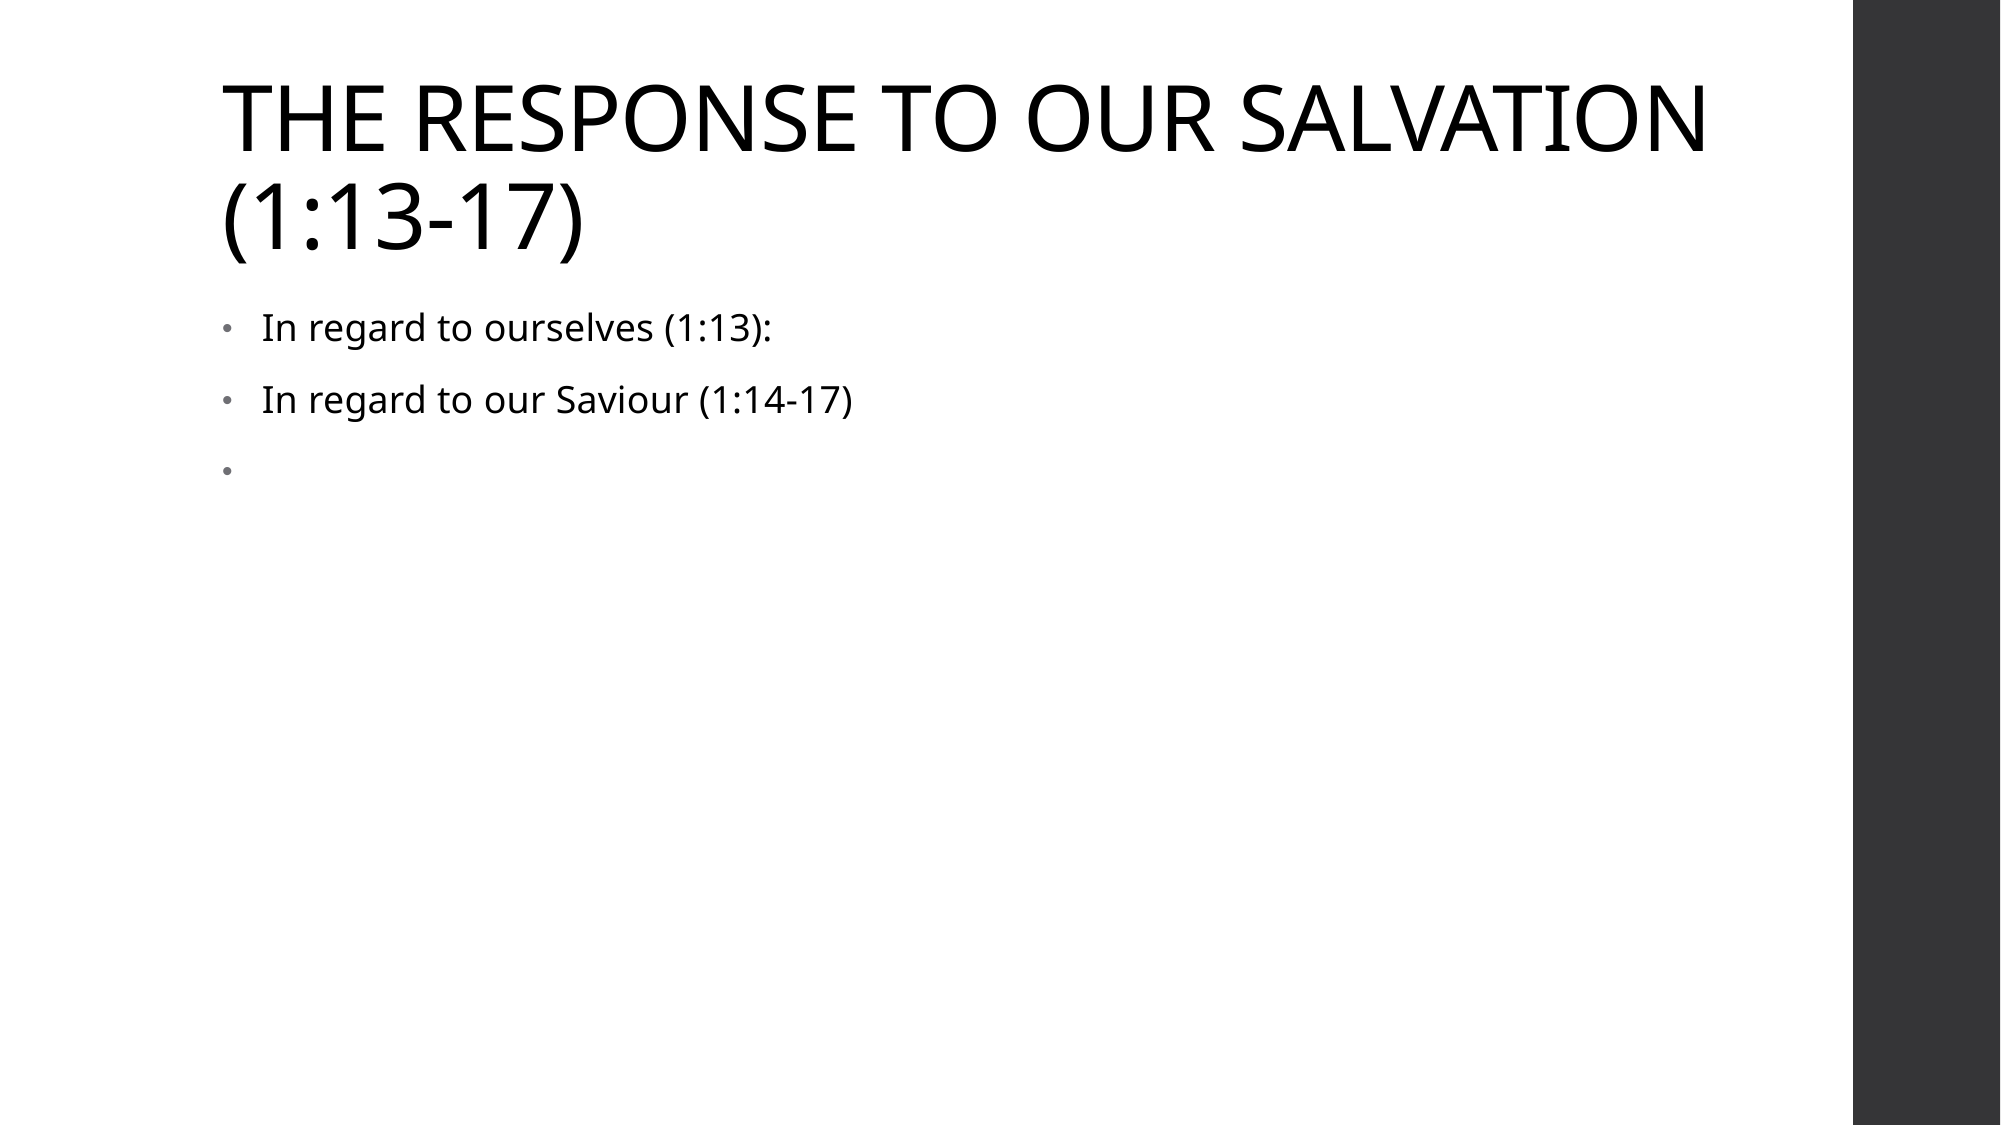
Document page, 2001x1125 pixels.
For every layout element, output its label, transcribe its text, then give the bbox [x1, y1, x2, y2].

title THE RESPONSE TO OUR SALVATION (1:13-17) [206, 60, 1797, 278]
list In regard to ourselves (1:13): In regard to our Saviour (1:14-17) [206, 299, 1617, 1014]
